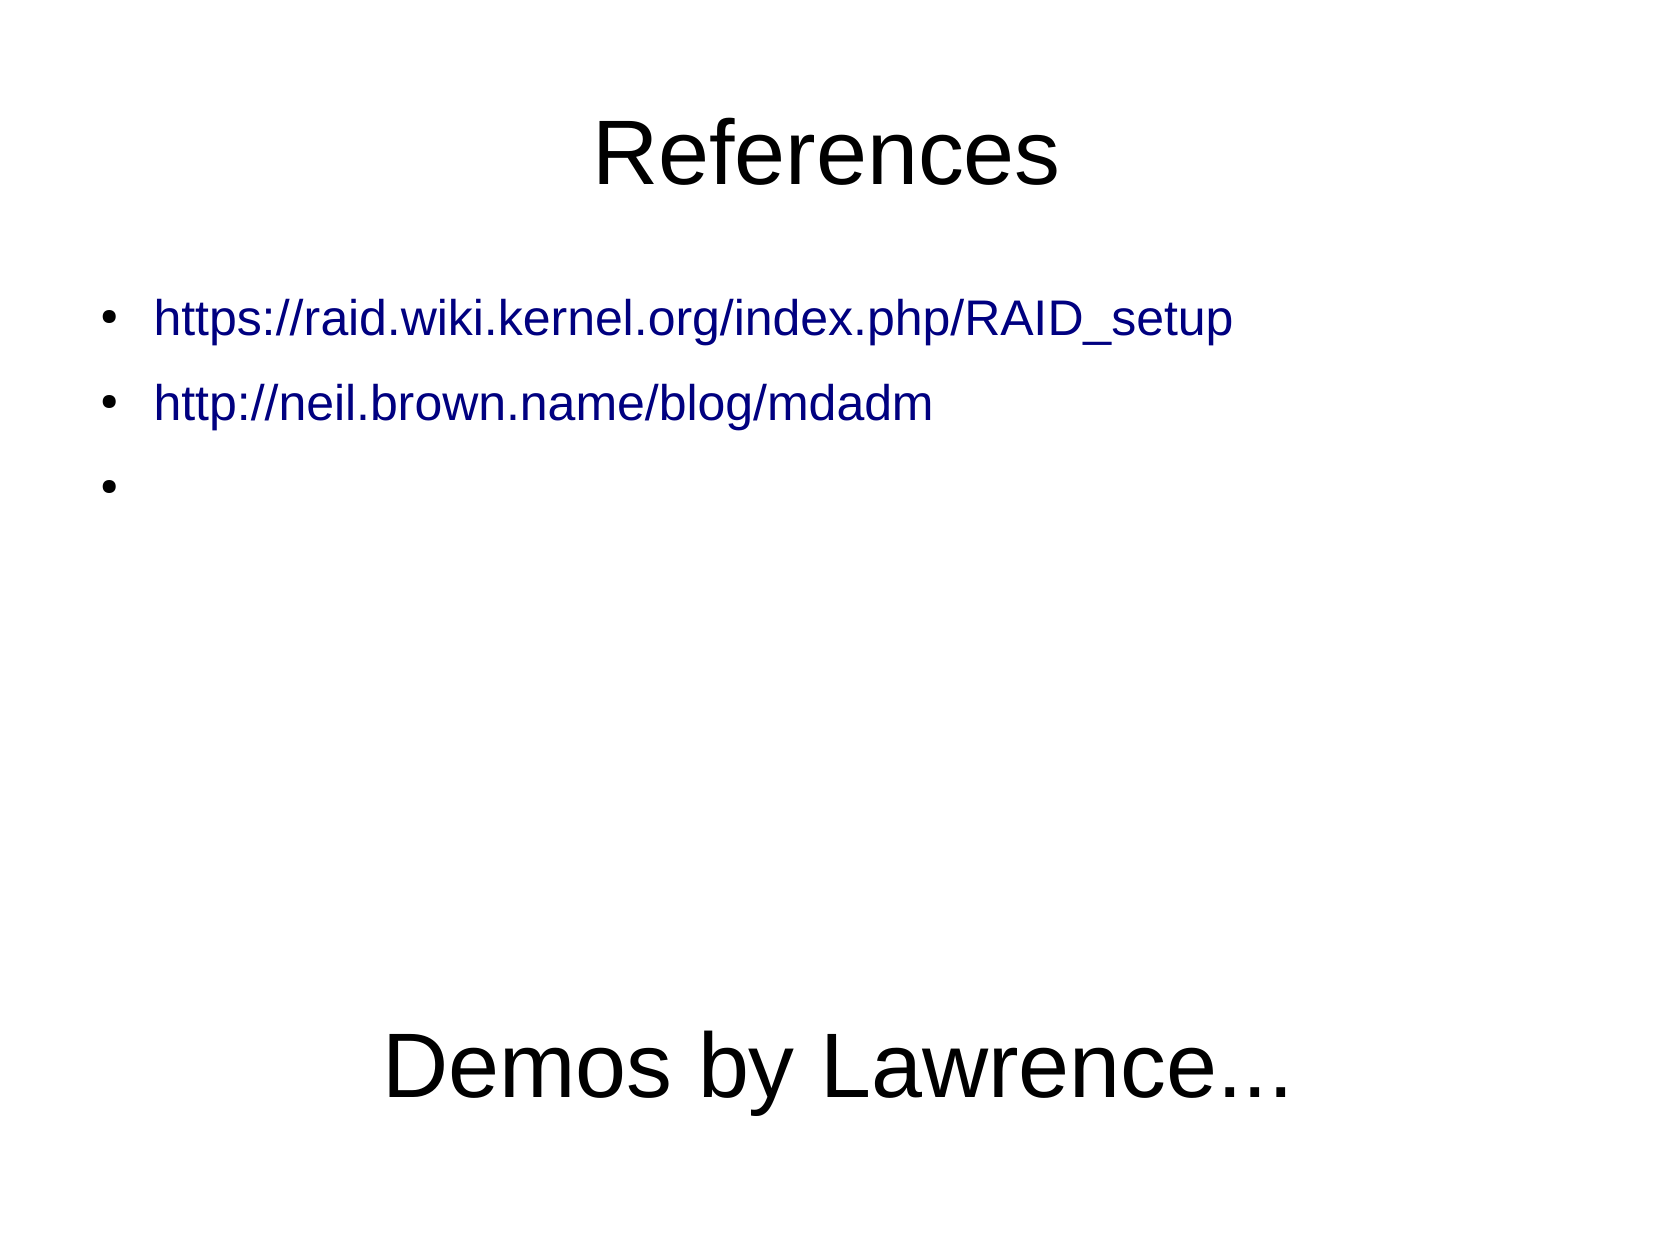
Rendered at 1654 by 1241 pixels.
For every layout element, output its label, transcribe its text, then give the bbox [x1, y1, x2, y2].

title Demos by Lawrence... [94, 980, 1583, 1152]
title References [82, 49, 1571, 257]
list https://raid.wiki.kernel.org/index.php/RAID_setup http://neil.brown.name/blog/mdadm [82, 290, 1571, 1010]
